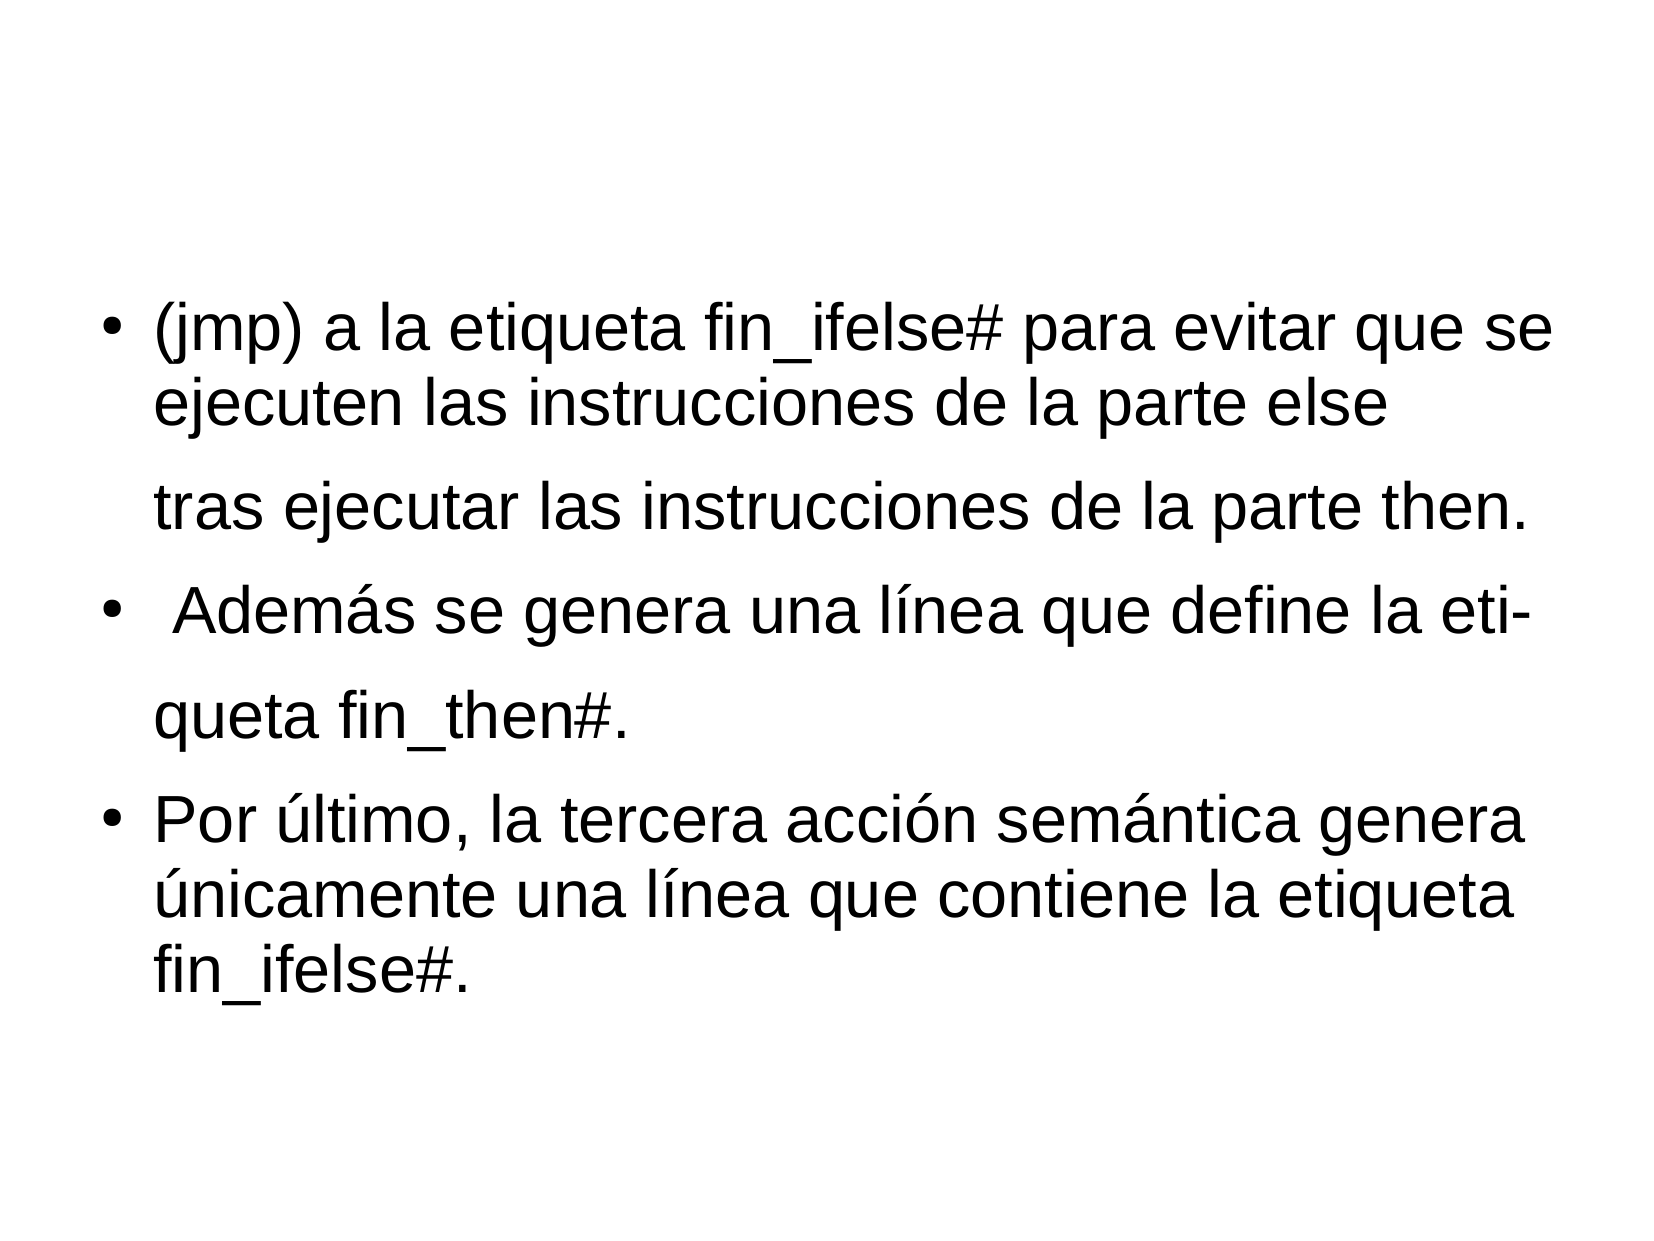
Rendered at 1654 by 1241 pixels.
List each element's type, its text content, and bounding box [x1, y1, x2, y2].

list (jmp) a la etiqueta fin_ifelse# para evitar que se ejecuten las instrucciones de la parte else tras ejecutar las instrucciones de la parte then. Además se genera una línea que define la eti- queta fin_then#. Por último, la tercera acción semántica genera únicamente una línea que contiene la etiqueta fin_ifelse#. [82, 290, 1571, 1010]
